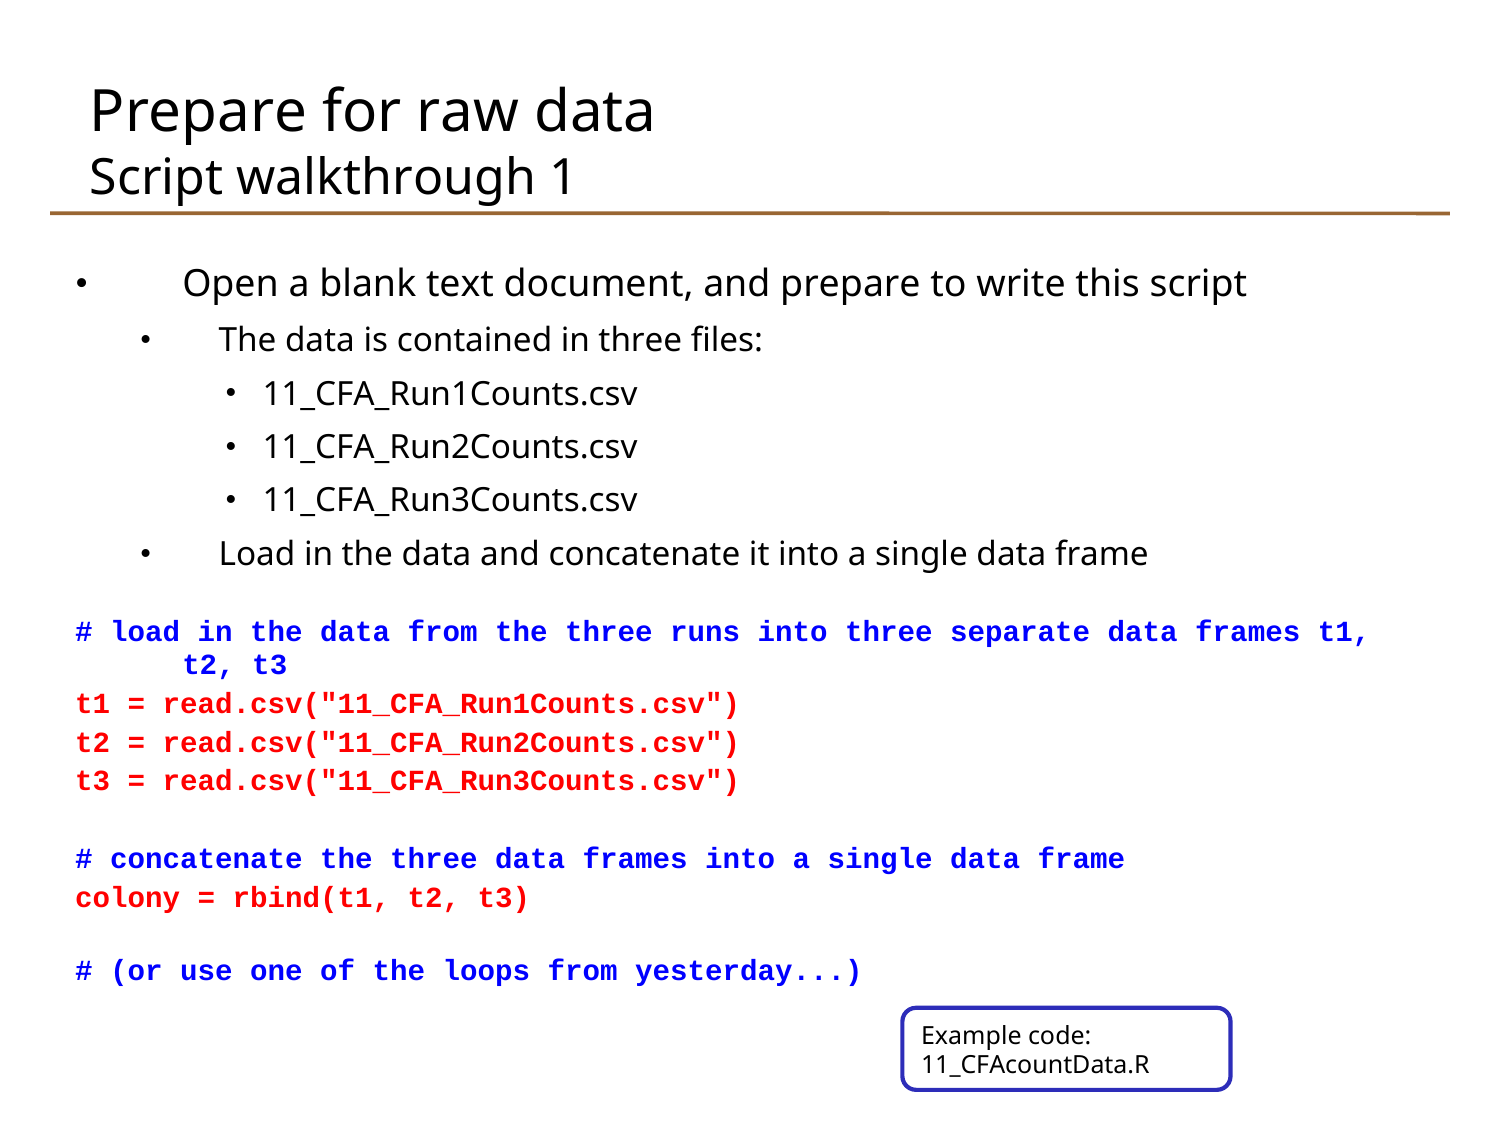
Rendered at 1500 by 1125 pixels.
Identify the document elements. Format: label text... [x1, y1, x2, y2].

text_box Open a blank text document, and prepare to write this script The data is contained in three files: 11_CFA_Run1Counts.csv 11_CFA_Run2Counts.csv 11_CFA_Run3Counts.csv Load in the data and concatenate it into a single data frame # load in the data from the three runs into three separate data frames t1, t2, t3 t1 = read.csv("11_CFA_Run1Counts.csv") t2 = read.csv("11_CFA_Run2Counts.csv") t3 = read.csv("11_CFA_Run3Counts.csv") # concatenate the three data frames into a single data frame colony = rbind(t1, t2, t3) # (or use one of the loops from yesterday...) [75, 263, 1425, 1006]
text_box Prepare for raw data Script walkthrough 1 [75, 44, 1425, 233]
text_box Example code: 11_CFAcountData.R [902, 1007, 1231, 1090]
